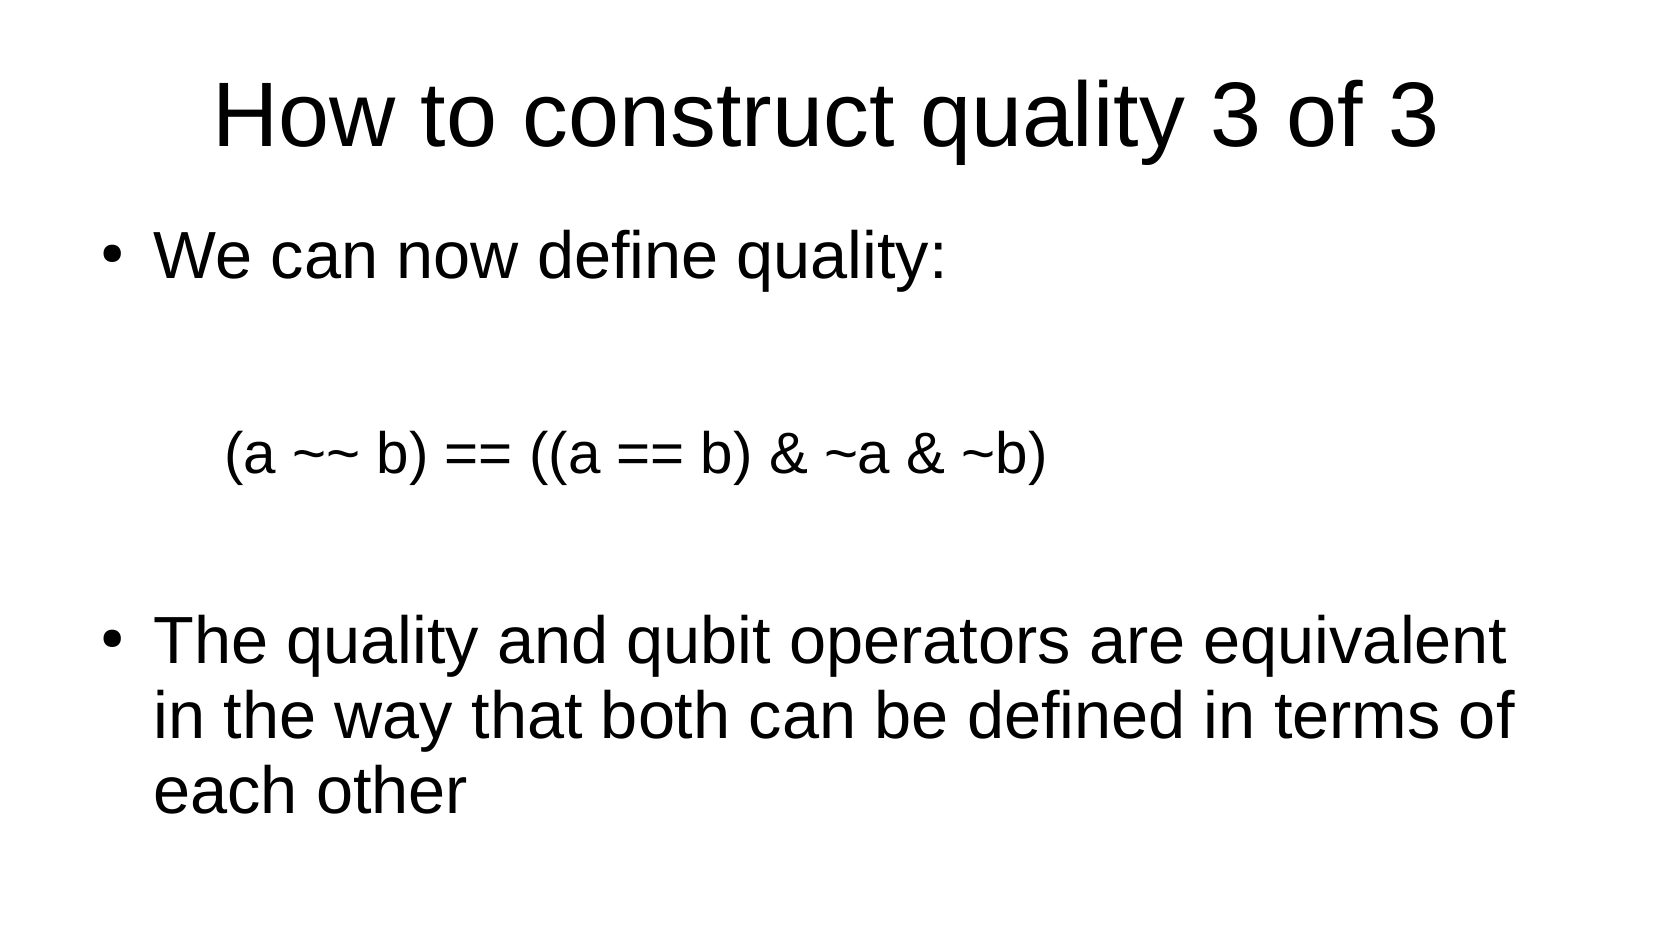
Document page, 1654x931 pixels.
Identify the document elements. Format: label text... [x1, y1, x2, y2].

title How to construct quality 3 of 3 [82, 37, 1571, 193]
list We can now define quality: (a ~~ b) == ((a == b) & ~a & ~b) The quality and qubit operators are equivalent in the way that both can be defined in terms of each other [82, 217, 1571, 863]
